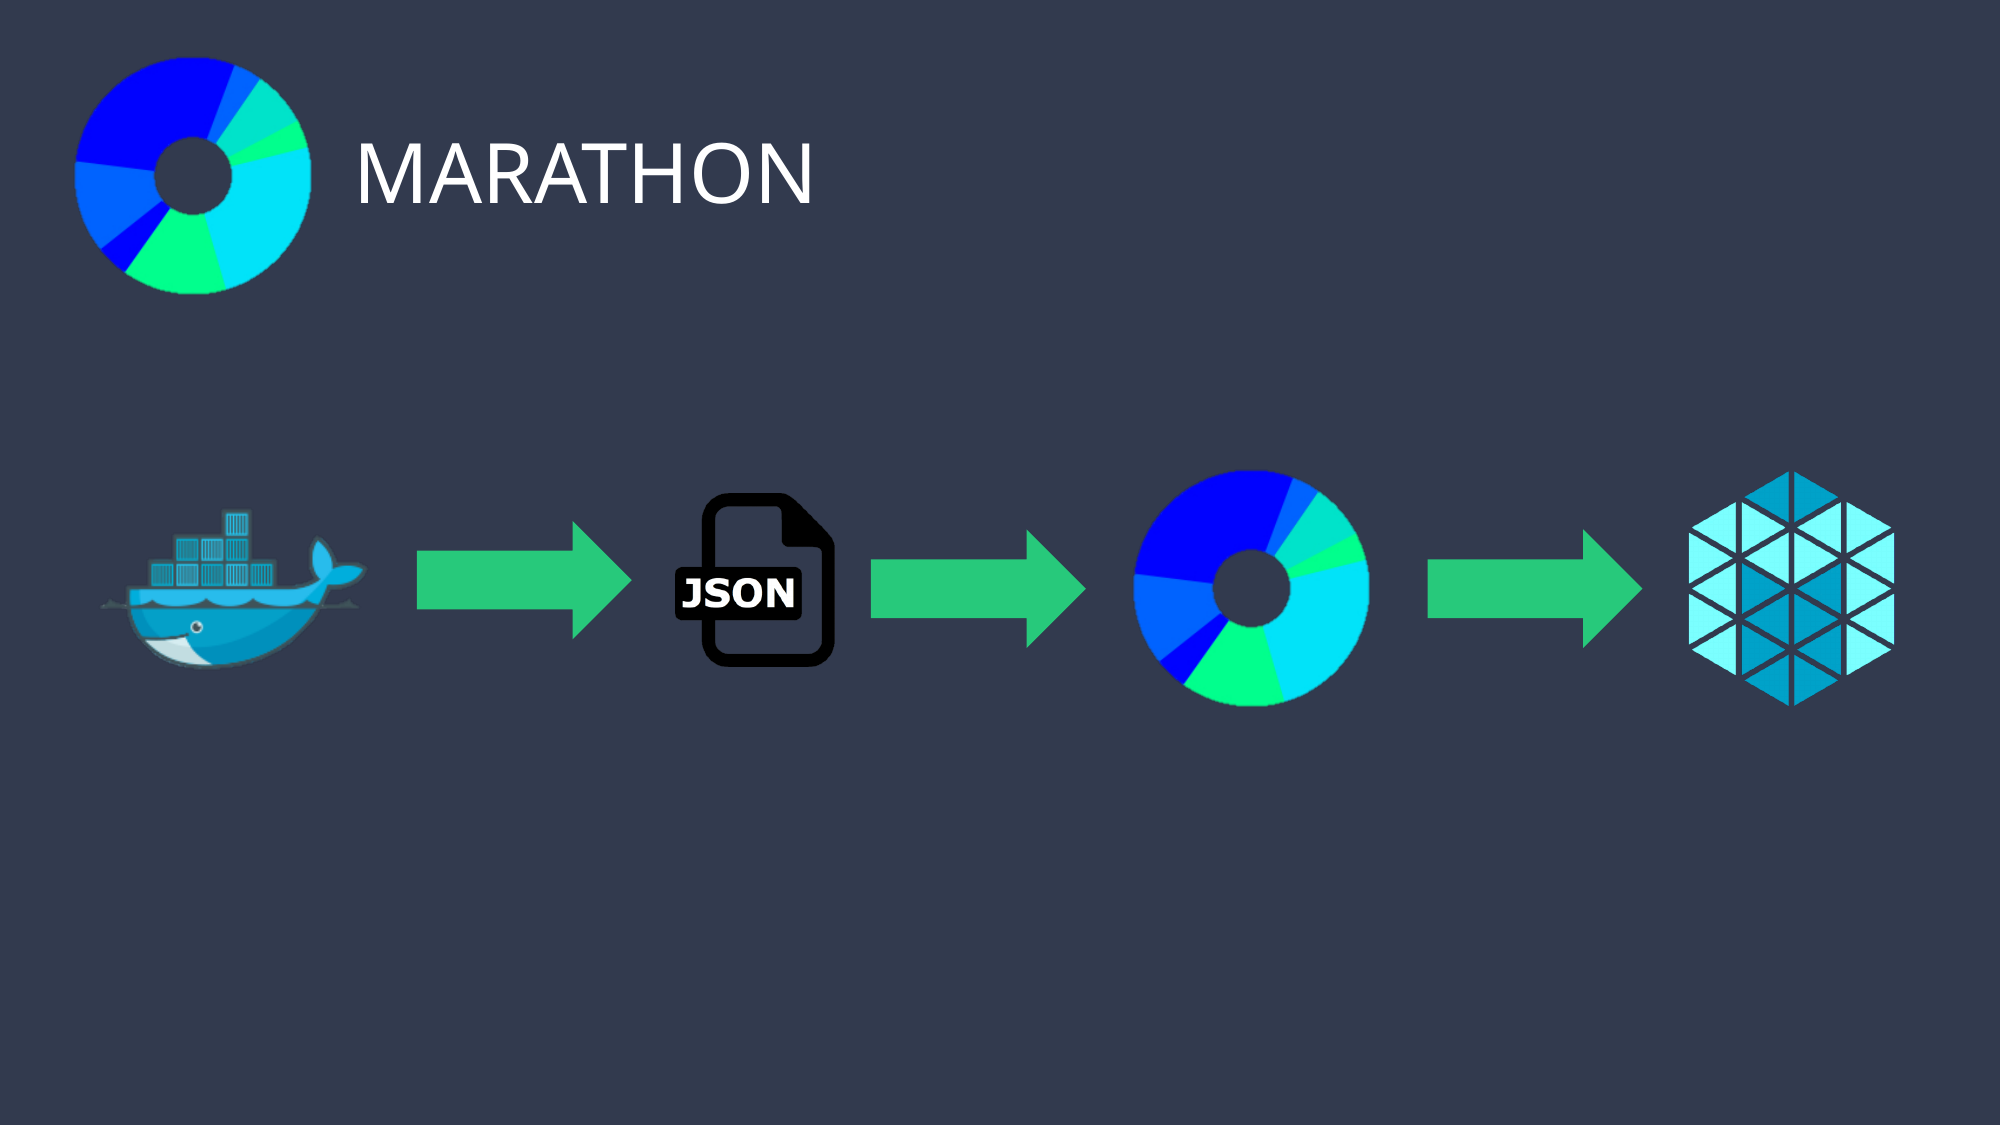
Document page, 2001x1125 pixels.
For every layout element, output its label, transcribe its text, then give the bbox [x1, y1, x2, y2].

picture [675, 493, 848, 667]
picture [1688, 466, 1902, 711]
picture [16, 0, 370, 353]
text_box [1428, 531, 1642, 646]
text_box [417, 523, 631, 637]
picture [1075, 412, 1428, 765]
picture [86, 480, 382, 794]
text_box MARATHON [339, 113, 833, 228]
text_box [872, 531, 1075, 646]
